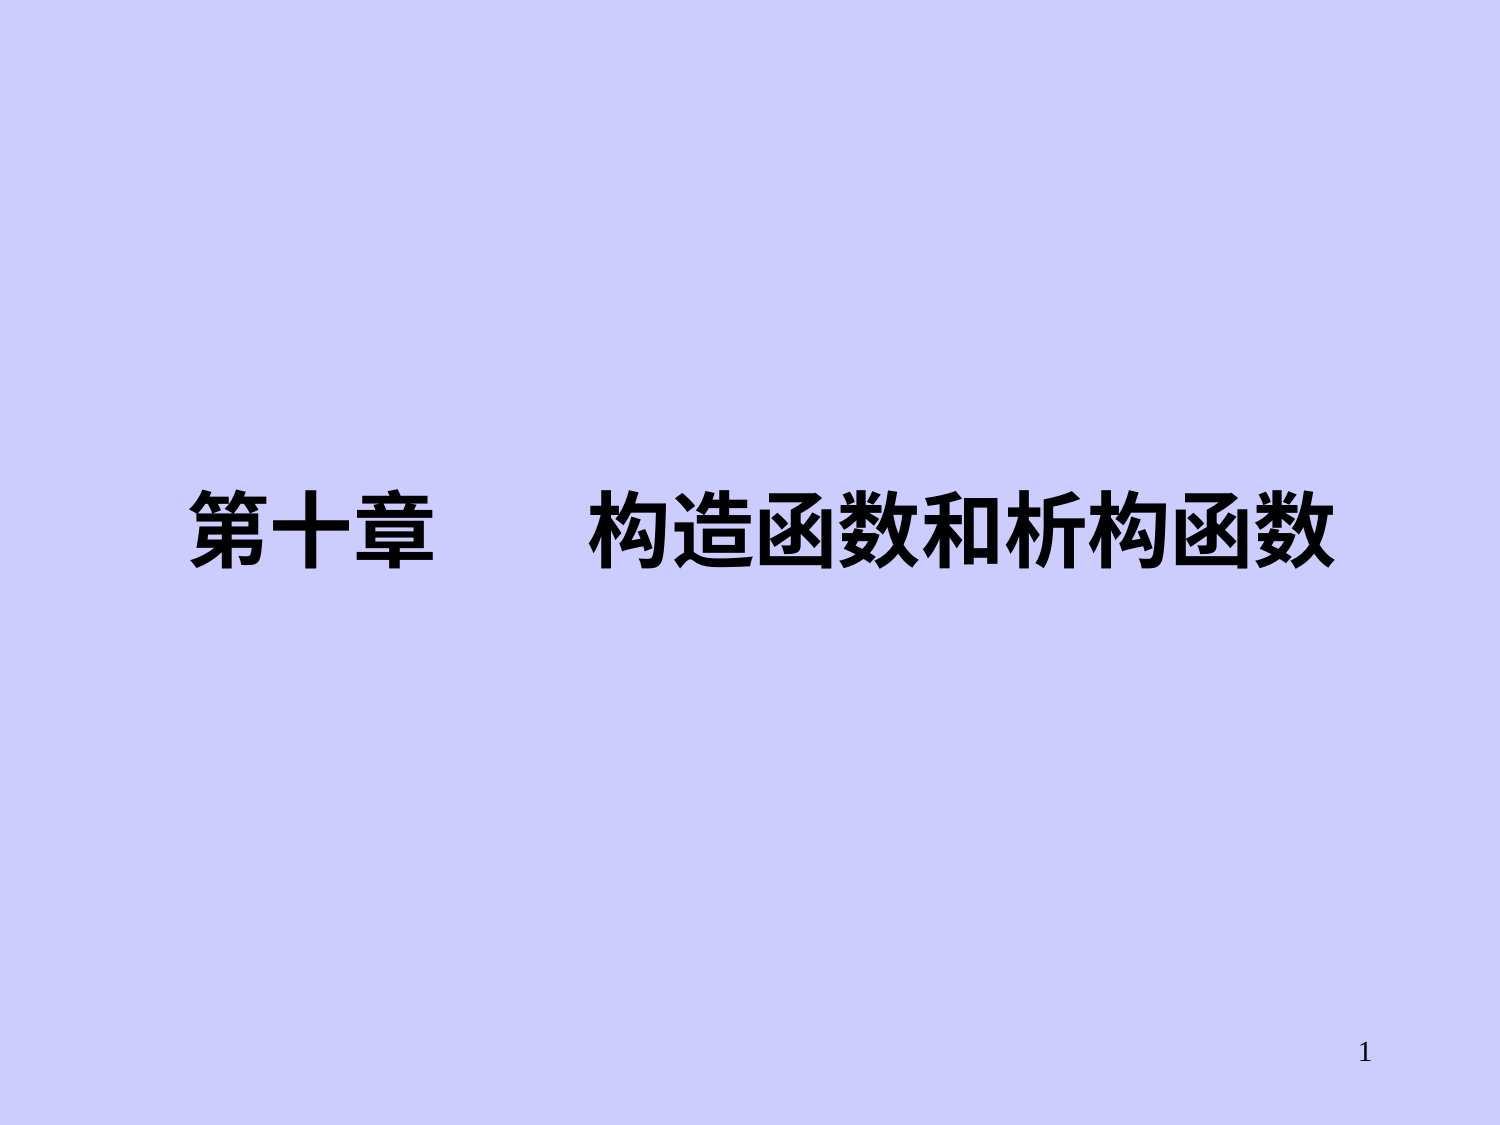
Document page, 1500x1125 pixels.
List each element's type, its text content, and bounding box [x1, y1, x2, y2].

text_box <编号> [1074, 1025, 1388, 1101]
text_box 第十章 构造函数和析构函数 [137, 450, 1388, 586]
